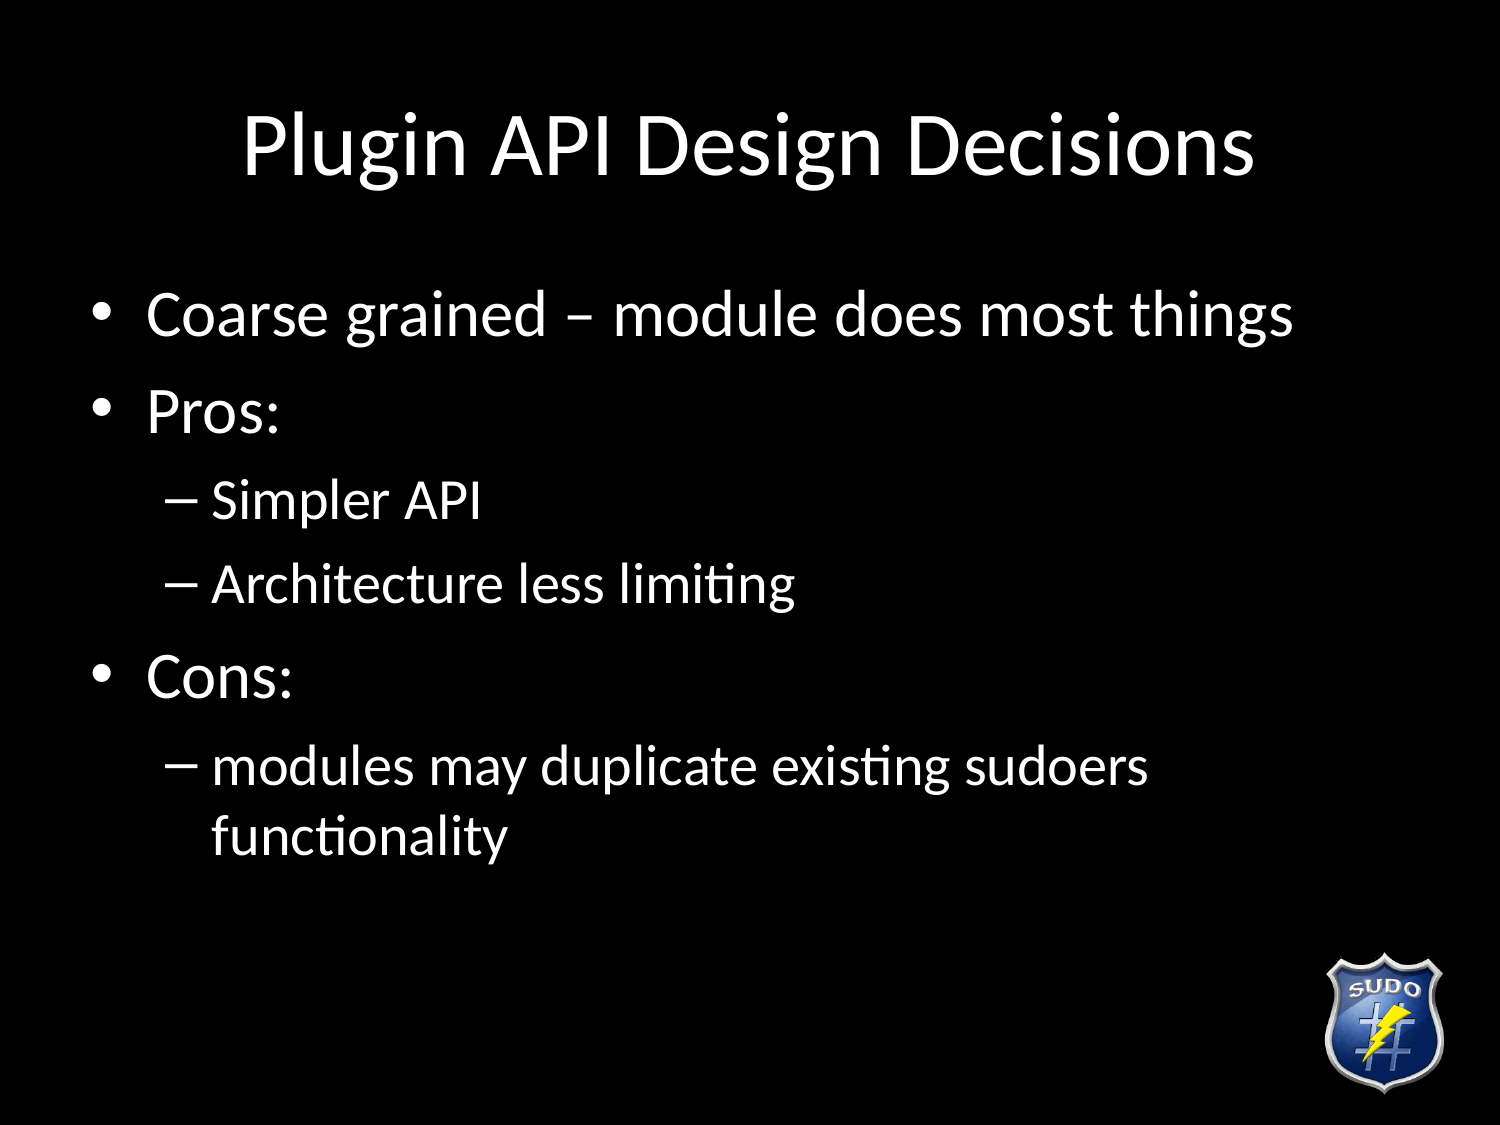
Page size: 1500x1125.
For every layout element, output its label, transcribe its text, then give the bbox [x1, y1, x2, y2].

title Plugin API Design Decisions [75, 45, 1426, 233]
picture [1315, 949, 1453, 1103]
list Coarse grained – module does most things Pros: Simpler API Architecture less limiting Cons: modules may duplicate existing sudoers functionality [75, 262, 1426, 1005]
